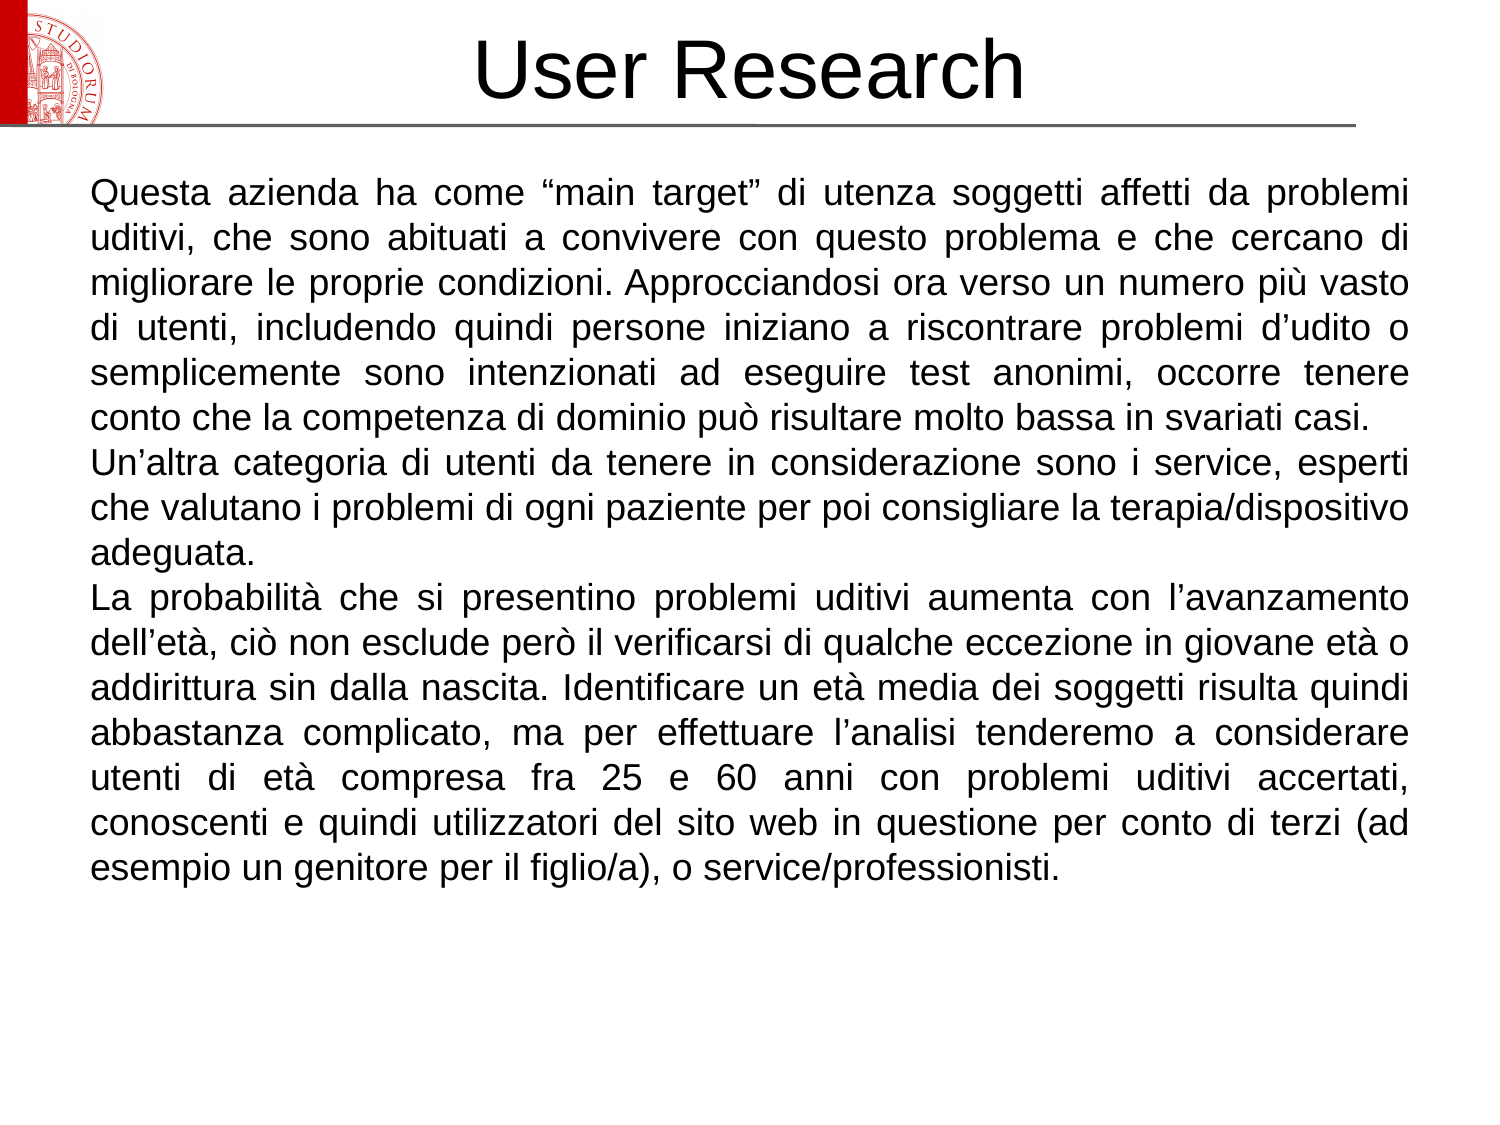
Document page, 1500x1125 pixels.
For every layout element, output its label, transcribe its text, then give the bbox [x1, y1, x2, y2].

picture [28, 11, 107, 123]
list Questa azienda ha come “main target” di utenza soggetti affetti da problemi uditivi, che sono abituati a convivere con questo problema e che cercano di migliorare le proprie condizioni. Approcciandosi ora verso un numero più vasto di utenti, includendo quindi persone iniziano a riscontrare problemi d’udito o semplicemente sono intenzionati ad eseguire test anonimi, occorre tenere conto che la competenza di dominio può risultare molto bassa in svariati casi. Un’altra categoria di utenti da tenere in considerazione sono i service, esperti che valutano i problemi di ogni paziente per poi consigliare la terapia/dispositivo adeguata. La probabilità che si presentino problemi uditivi aumenta con l’avanzamento dell’età, ciò non esclude però il verificarsi di qualche eccezione in giovane età o addirittura sin dalla nascita. Identificare un età media dei soggetti risulta quindi abbastanza complicato, ma per effettuare l’analisi tenderemo a considerare utenti di età compresa fra 25 e 60 anni con problemi uditivi accertati, conoscenti e quindi utilizzatori del sito web in questione per conto di terzi (ad esempio un genitore per il figlio/a), o service/professionisti. [75, 160, 1425, 1005]
title User Research [75, 7, 1425, 114]
